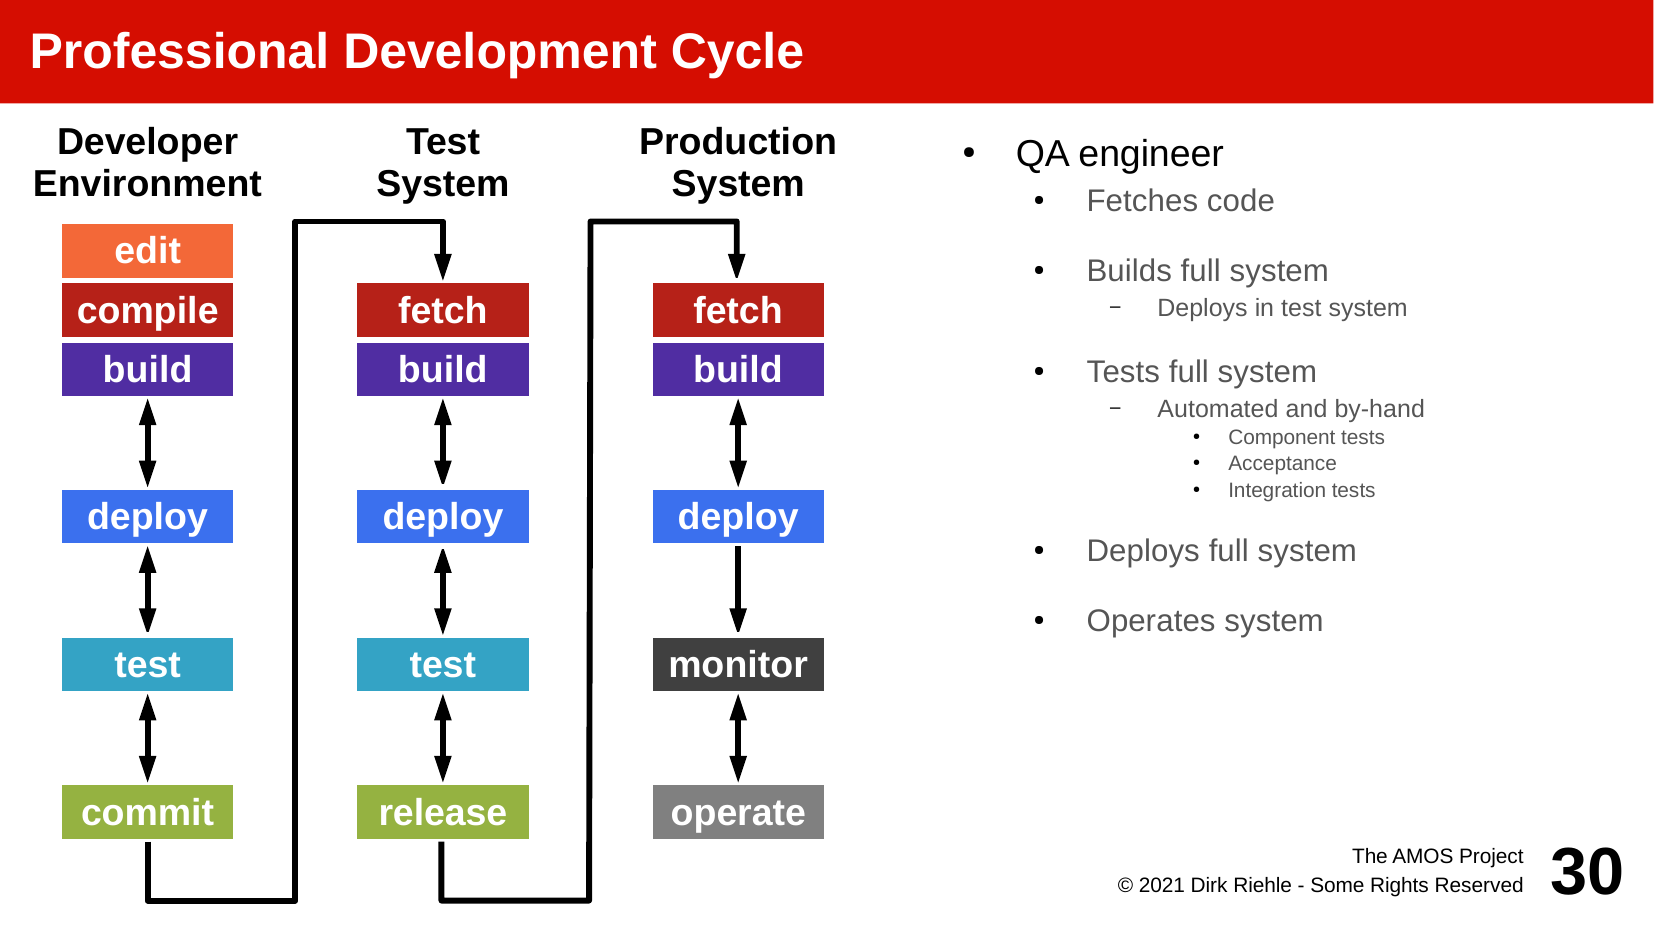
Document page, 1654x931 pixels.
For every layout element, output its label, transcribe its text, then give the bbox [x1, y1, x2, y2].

text_box Production System [620, 103, 857, 222]
text_box edit [59, 222, 237, 280]
text_box fetch [354, 280, 532, 340]
text_box fetch [649, 280, 827, 340]
text_box Test System [324, 103, 562, 222]
text_box compile [59, 280, 237, 339]
title Professional Development Cycle [0, 0, 1654, 104]
text_box build [59, 339, 237, 399]
text_box monitor [649, 634, 827, 694]
text_box operate [649, 782, 827, 842]
text_box build [649, 340, 827, 399]
text_box deploy [649, 487, 827, 547]
text_box release [354, 782, 532, 842]
text_box deploy [59, 487, 237, 547]
text_box Developer Environment [29, 103, 266, 222]
text_box deploy [354, 487, 532, 547]
list QA engineer Fetches code Builds full system Deploys in test system Tests full system Automated and by-hand Component tests Acceptance Integration tests Deploys full system Operates system [944, 132, 1625, 798]
text_box commit [59, 782, 237, 842]
text_box test [354, 634, 532, 694]
text_box build [354, 340, 532, 399]
text_box test [59, 634, 237, 694]
